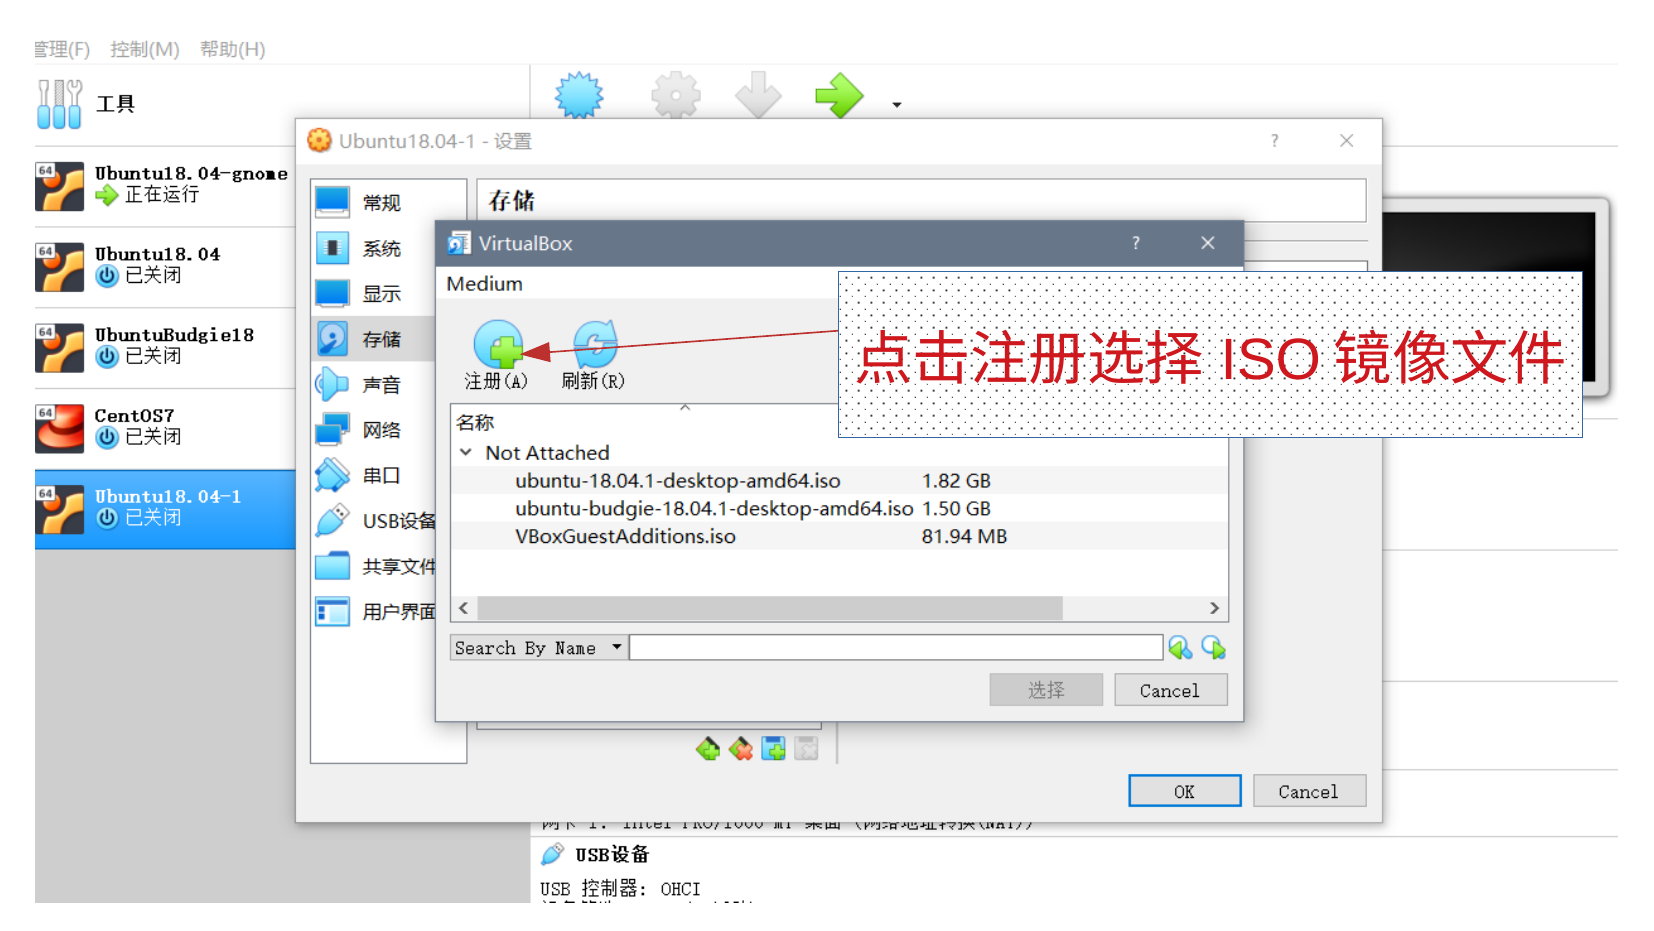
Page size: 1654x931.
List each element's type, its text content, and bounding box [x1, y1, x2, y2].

picture [35, 27, 1618, 903]
text_box 点击注册选择ISO镜像文件 [838, 271, 1583, 438]
